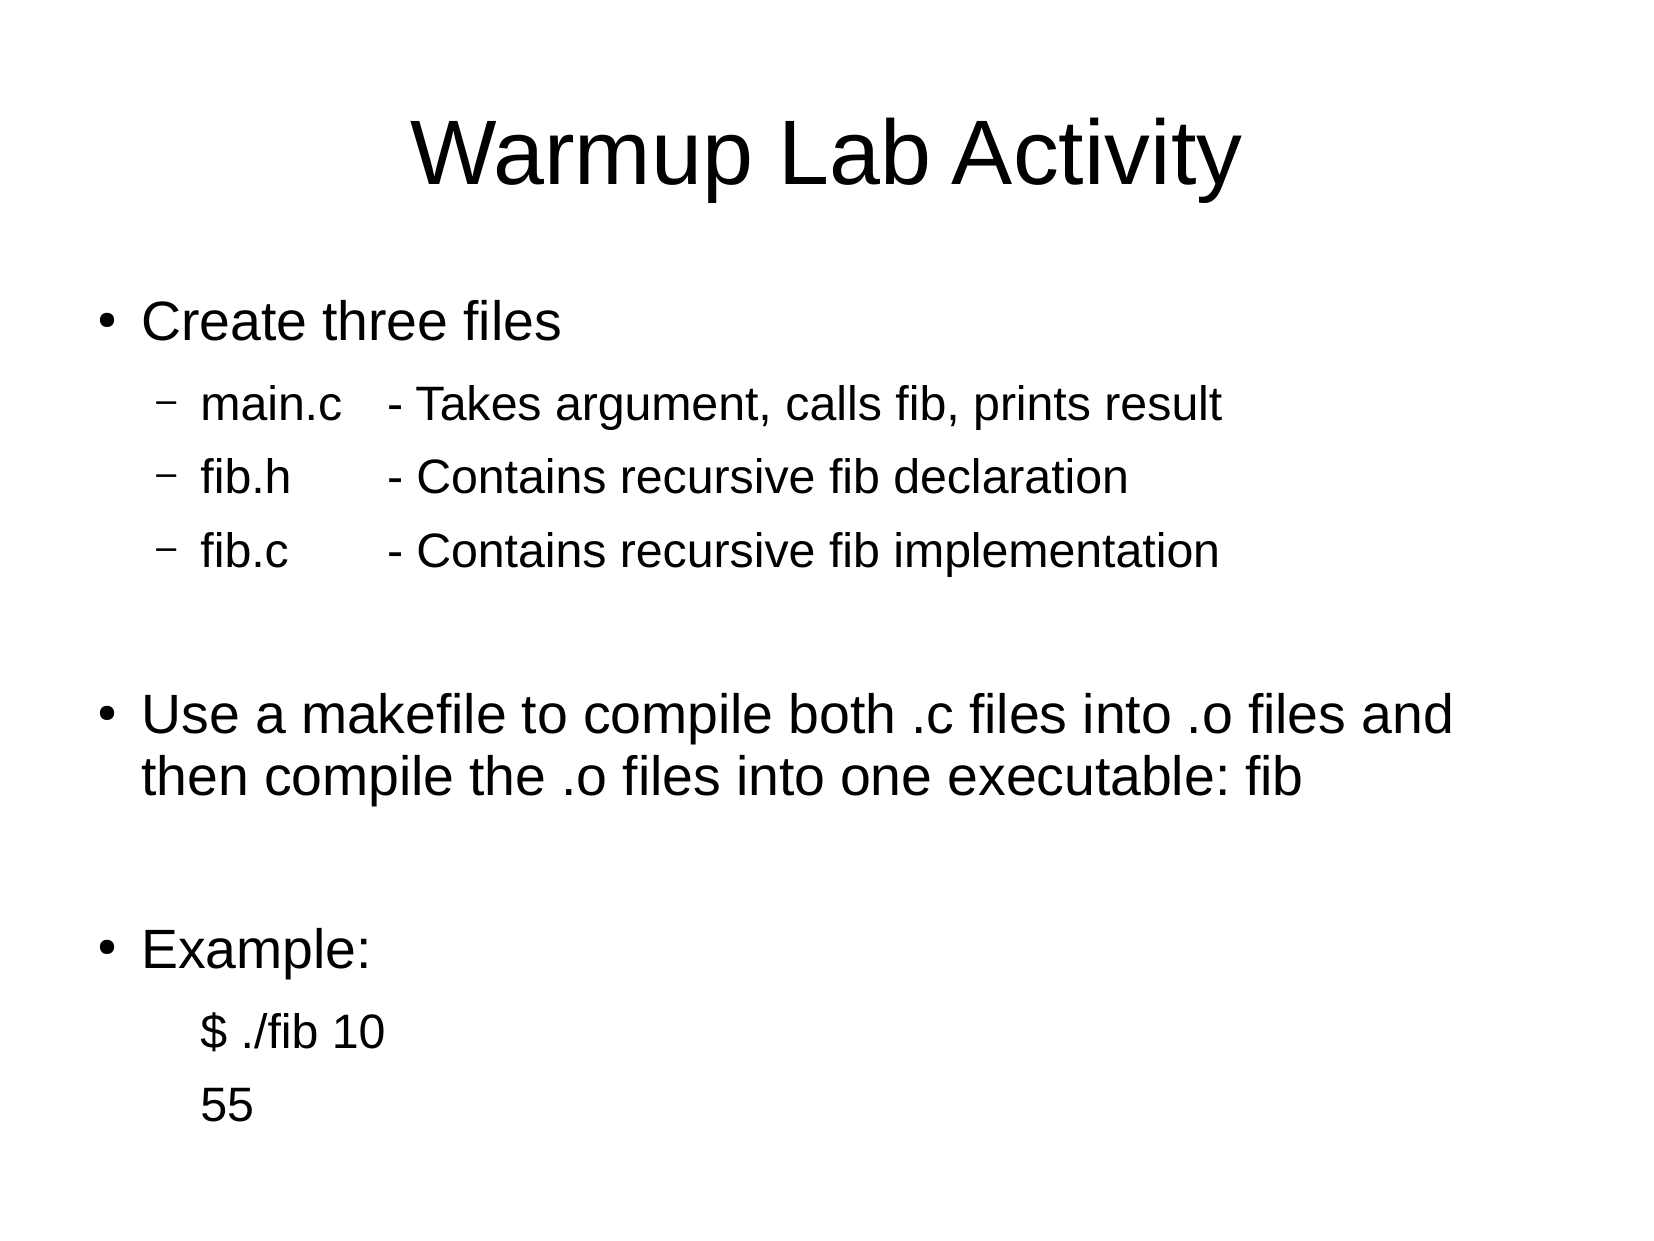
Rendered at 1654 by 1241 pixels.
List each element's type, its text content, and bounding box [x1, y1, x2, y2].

title Warmup Lab Activity [82, 49, 1571, 257]
list Create three files main.c - Takes argument, calls fib, prints result fib.h - Contains recursive fib declaration fib.c - Contains recursive fib implementation Use a makefile to compile both .c files into .o files and then compile the .o files into one executable: fib Example: $ ./fib 10 55 [82, 290, 1571, 1141]
